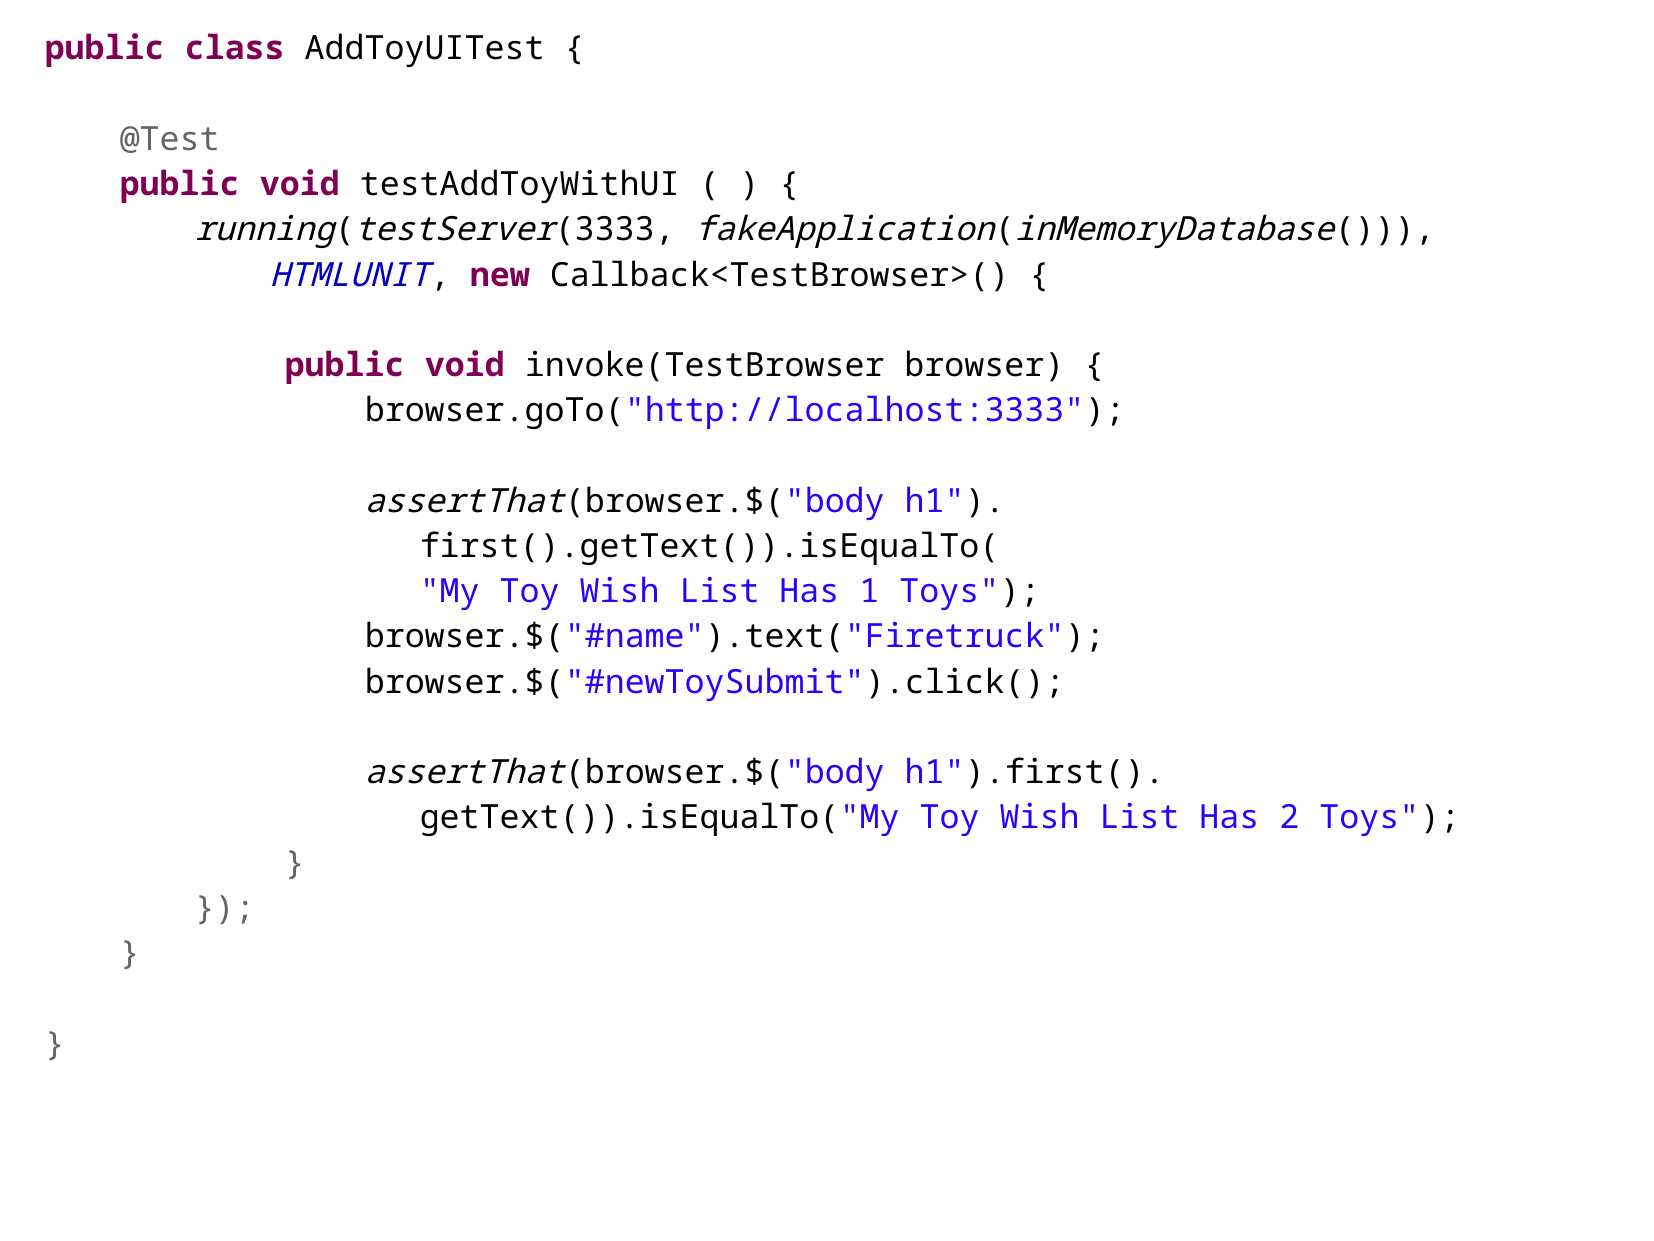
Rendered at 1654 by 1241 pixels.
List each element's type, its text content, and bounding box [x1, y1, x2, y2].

text_box public class AddToyUITest { @Test public void testAddToyWithUI ( ) { running(testServer(3333, fakeApplication(inMemoryDatabase())), HTMLUNIT, new Callback<TestBrowser>() { public void invoke(TestBrowser browser) { browser.goTo("http://localhost:3333"); assertThat(browser.$("body h1"). first().getText()).isEqualTo( "My Toy Wish List Has 1 Toys"); browser.$("#name").text("Firetruck"); browser.$("#newToySubmit").click(); assertThat(browser.$("body h1").first(). getText()).isEqualTo("My Toy Wish List Has 2 Toys"); } }); } } [30, 17, 1576, 1106]
